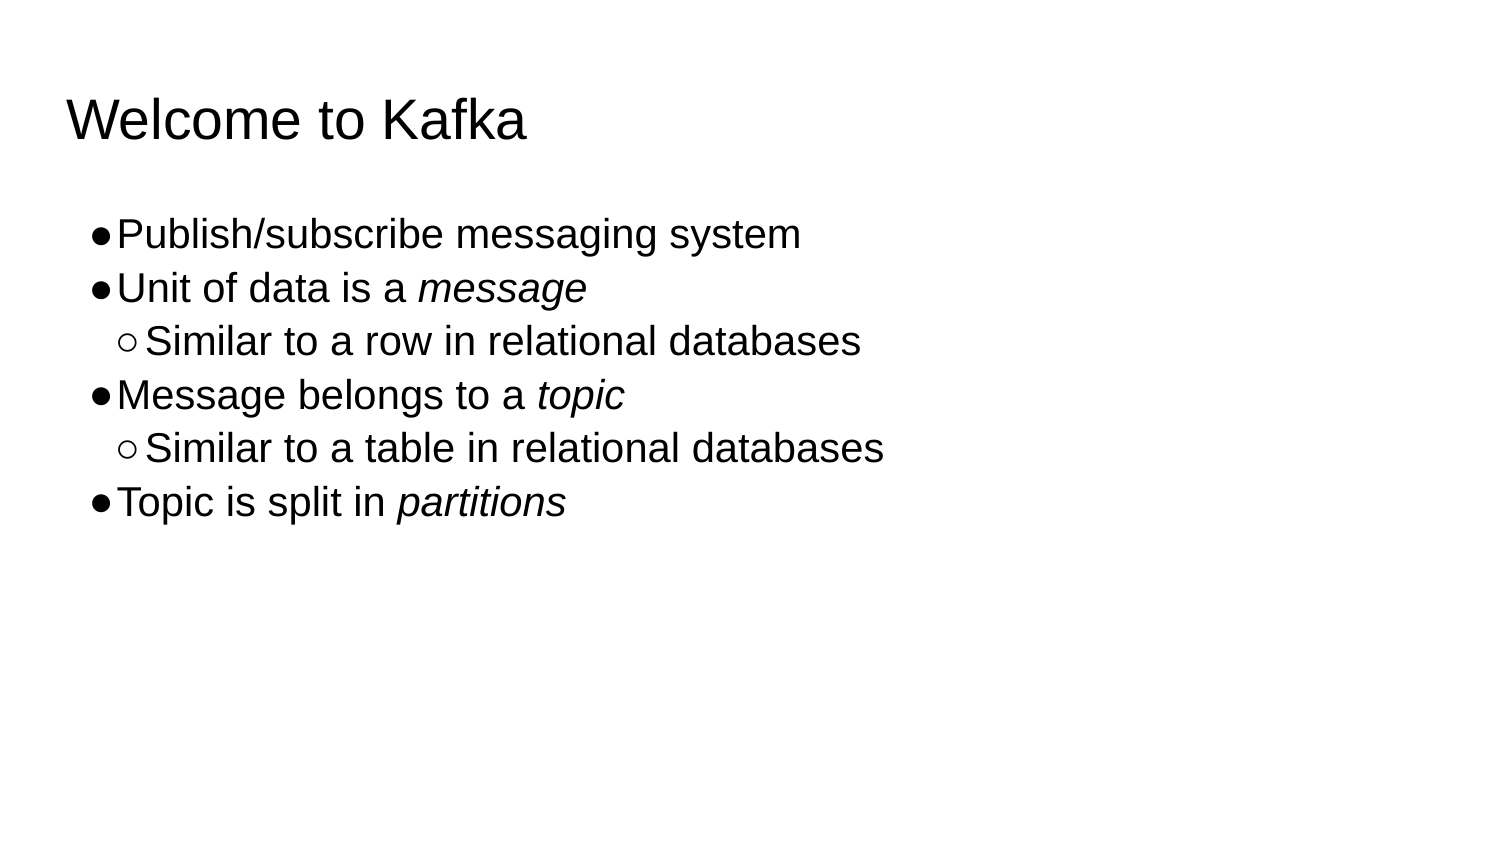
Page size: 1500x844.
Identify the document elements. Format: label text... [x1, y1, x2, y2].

list Publish/subscribe messaging system Unit of data is a message Similar to a row in relational databases Message belongs to a topic Similar to a table in relational databases Topic is split in partitions [51, 189, 1449, 750]
title Welcome to Kafka [51, 72, 1449, 167]
